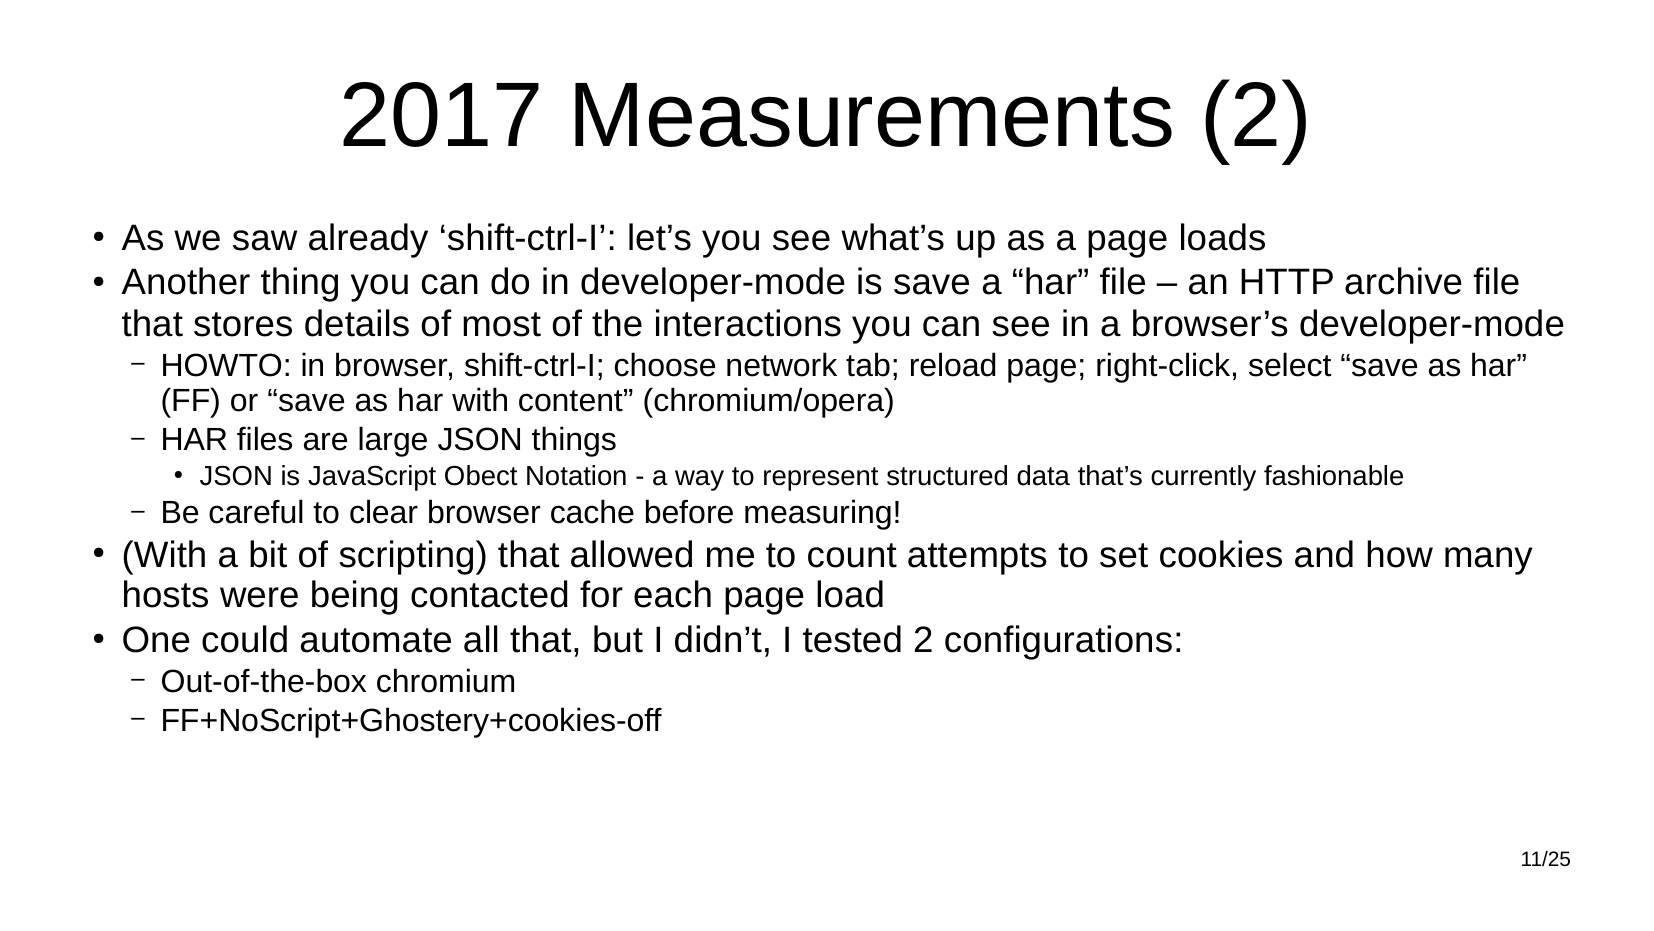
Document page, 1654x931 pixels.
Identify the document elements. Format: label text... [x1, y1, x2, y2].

list As we saw already ‘shift-ctrl-I’: let’s you see what’s up as a page loads Another thing you can do in developer-mode is save a “har” file – an HTTP archive file that stores details of most of the interactions you can see in a browser’s developer-mode HOWTO: in browser, shift-ctrl-I; choose network tab; reload page; right-click, select “save as har” (FF) or “save as har with content” (chromium/opera) HAR files are large JSON things JSON is JavaScript Obect Notation - a way to represent structured data that’s currently fashionable Be careful to clear browser cache before measuring! (With a bit of scripting) that allowed me to count attempts to set cookies and how many hosts were being contacted for each page load One could automate all that, but I didn’t, I tested 2 configurations: Out-of-the-box chromium FF+NoScript+Ghostery+cookies-off [82, 217, 1571, 758]
title 2017 Measurements (2) [82, 37, 1571, 193]
